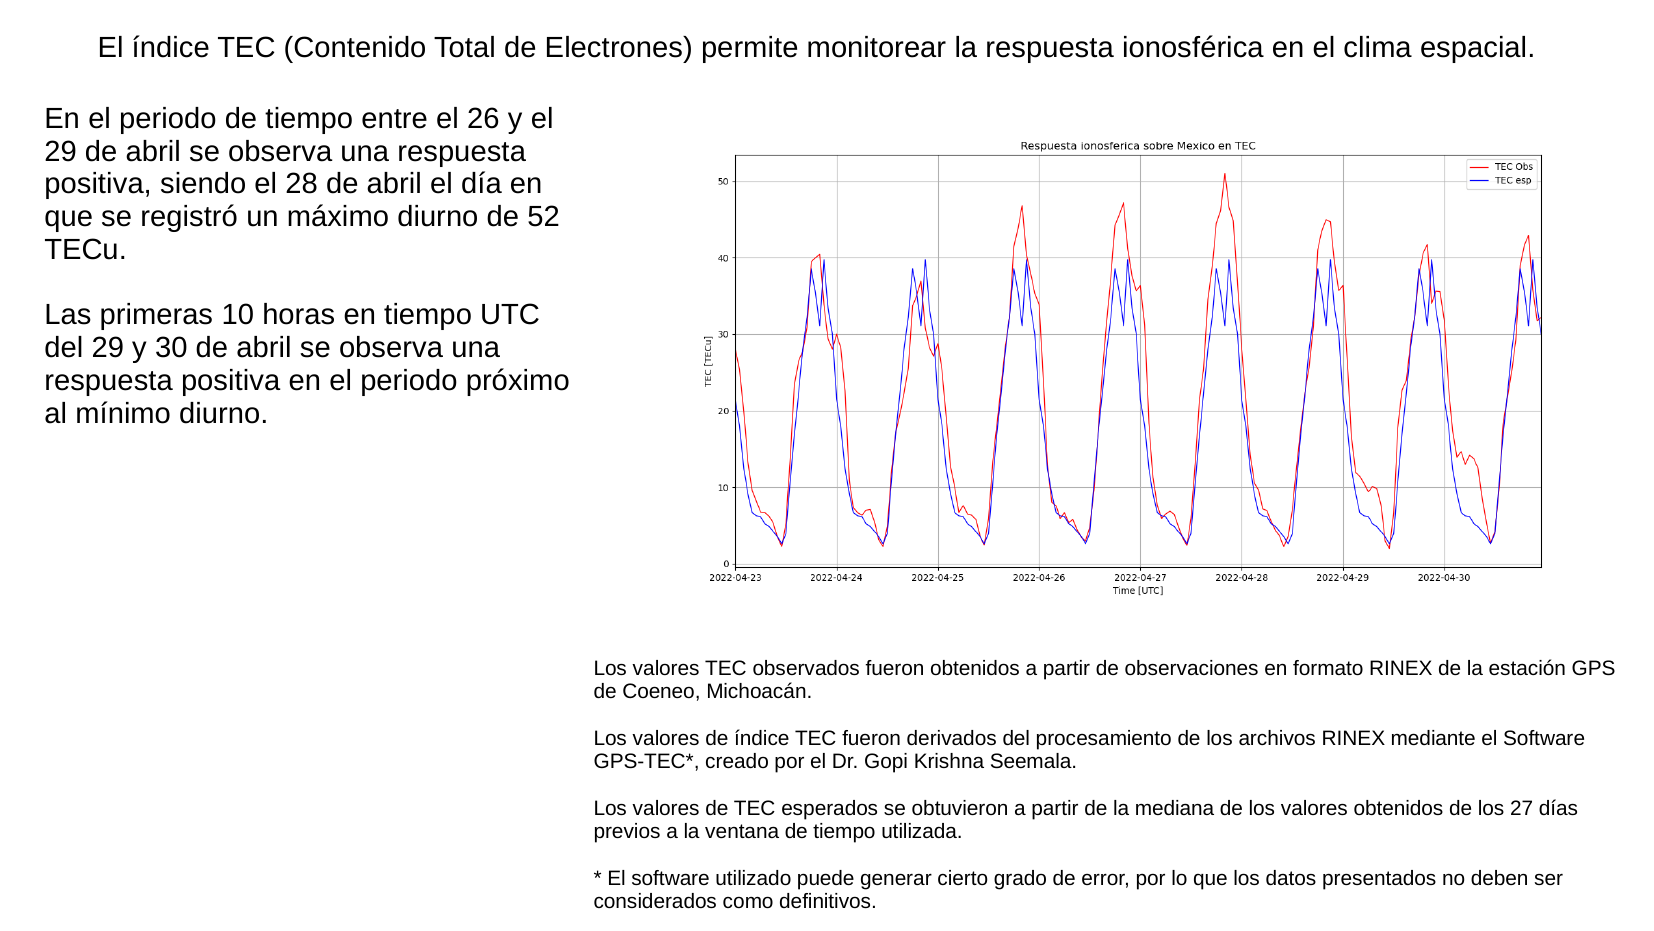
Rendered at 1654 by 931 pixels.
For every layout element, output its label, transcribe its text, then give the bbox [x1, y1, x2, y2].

text_box Los valores TEC observados fueron obtenidos a partir de observaciones en formato RINEX de la estación GPS de Coeneo, Michoacán. Los valores de índice TEC fueron derivados del procesamiento de los archivos RINEX mediante el Software GPS-TEC*, creado por el Dr. Gopi Krishna Seemala. Los valores de TEC esperados se obtuvieron a partir de la mediana de los valores obtenidos de los 27 días previos a la ventana de tiempo utilizada. * El software utilizado puede generar cierto grado de error, por lo que los datos presentados no deben ser considerados como definitivos. [578, 649, 1642, 921]
picture [605, 90, 1645, 626]
text_box En el periodo de tiempo entre el 26 y el 29 de abril se observa una respuesta positiva, siendo el 28 de abril el día en que se registró un máximo diurno de 52 TECu. Las primeras 10 horas en tiempo UTC del 29 y 30 de abril se observa una respuesta positiva en el periodo próximo al mínimo diurno. [29, 94, 603, 931]
text_box El índice TEC (Contenido Total de Electrones) permite monitorear la respuesta ionosférica en el clima espacial. [82, 23, 1654, 170]
